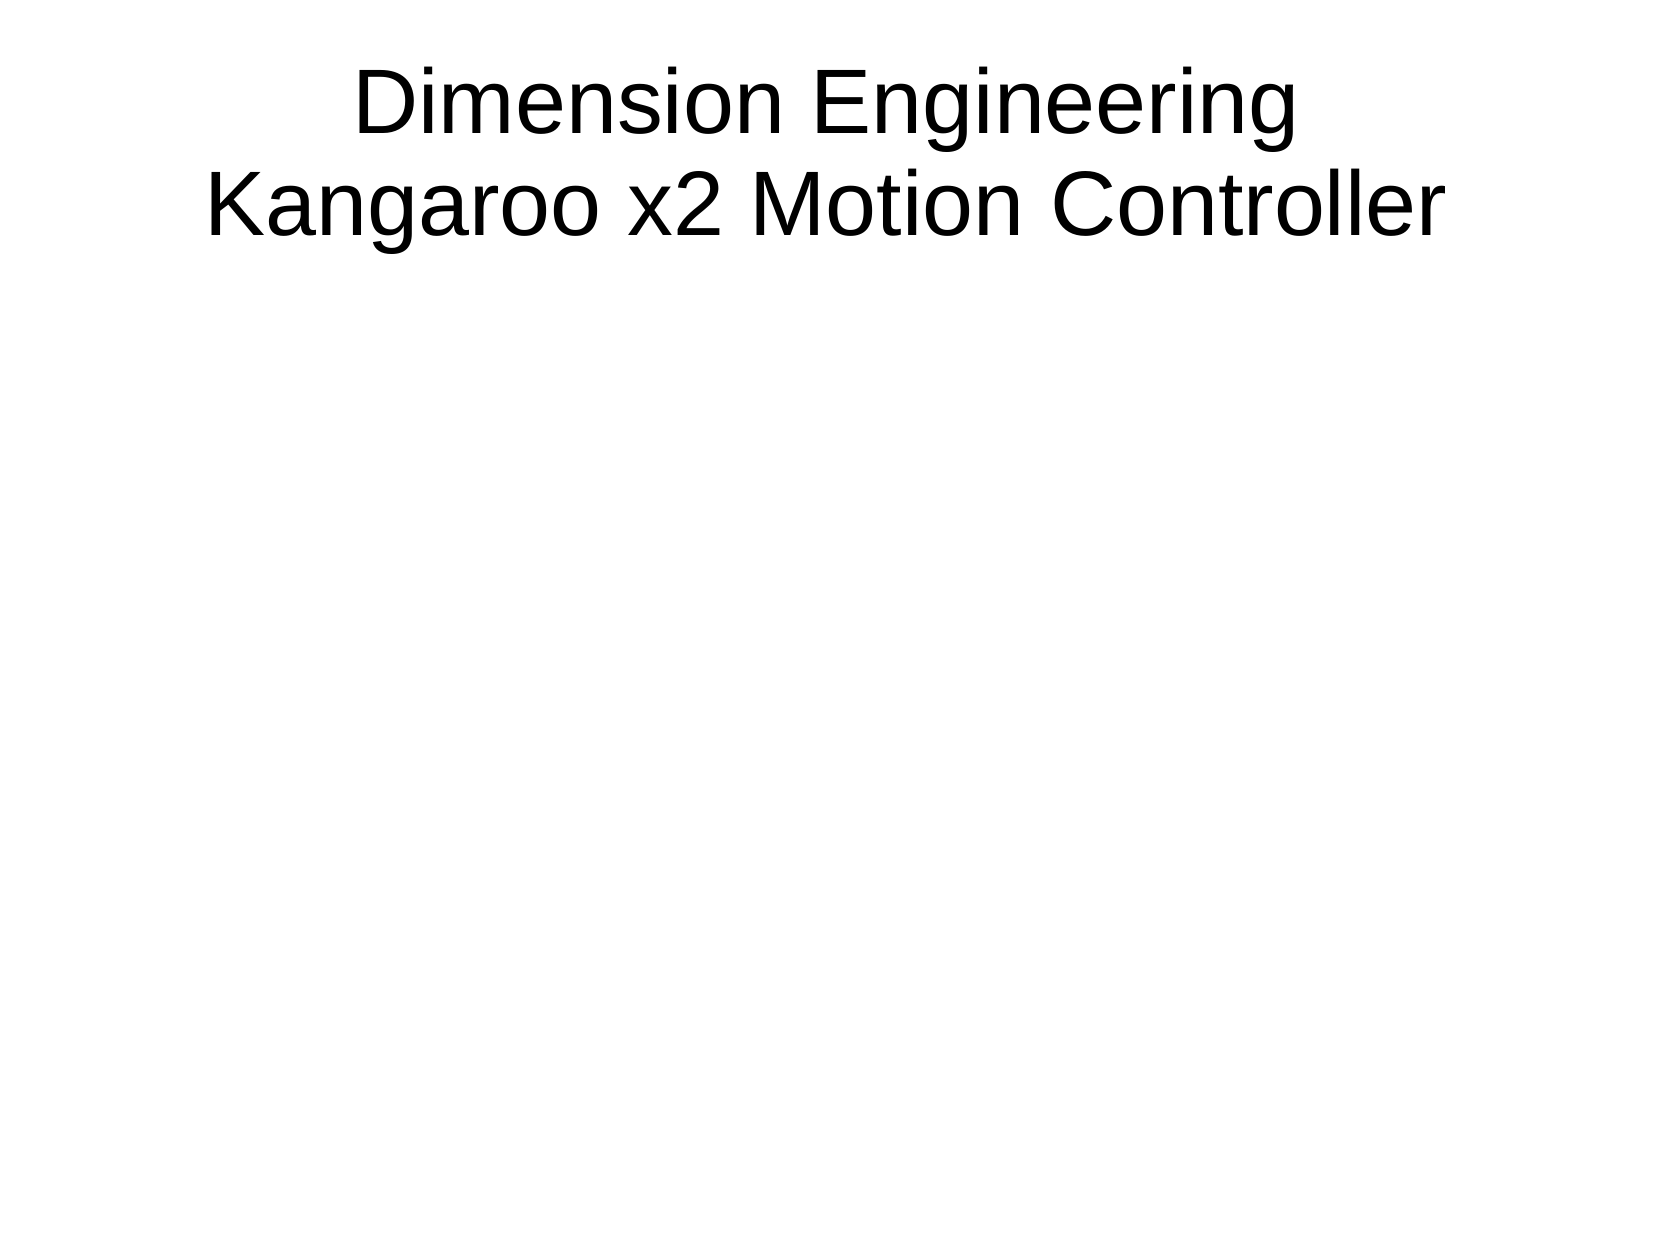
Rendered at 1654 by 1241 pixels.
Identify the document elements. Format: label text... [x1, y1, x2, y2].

title Dimension Engineering Kangaroo x2 Motion Controller [82, 49, 1571, 257]
